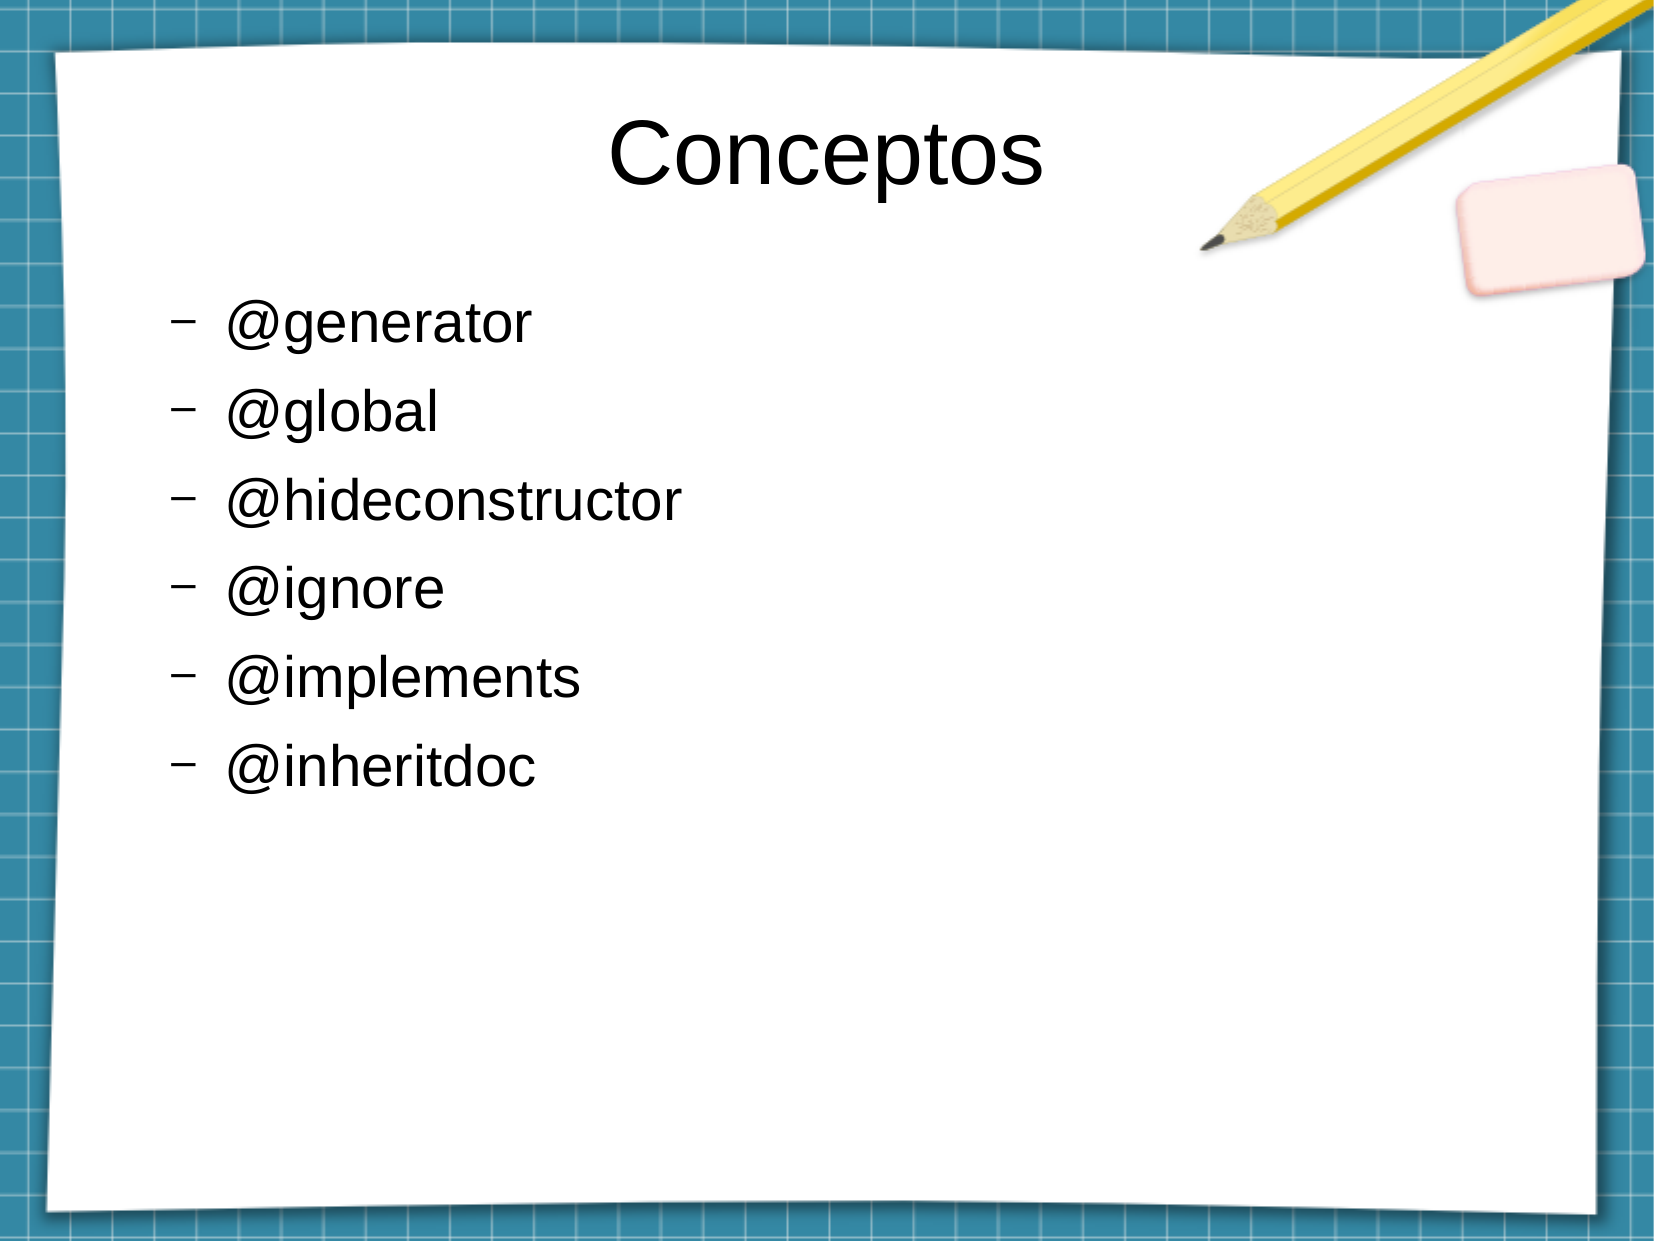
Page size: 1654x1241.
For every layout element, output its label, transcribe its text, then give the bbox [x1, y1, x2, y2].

title Conceptos [82, 49, 1571, 257]
list @generator @global @hideconstructor @ignore @implements @inheritdoc [82, 290, 1571, 1010]
picture [0, 0, 1654, 1241]
